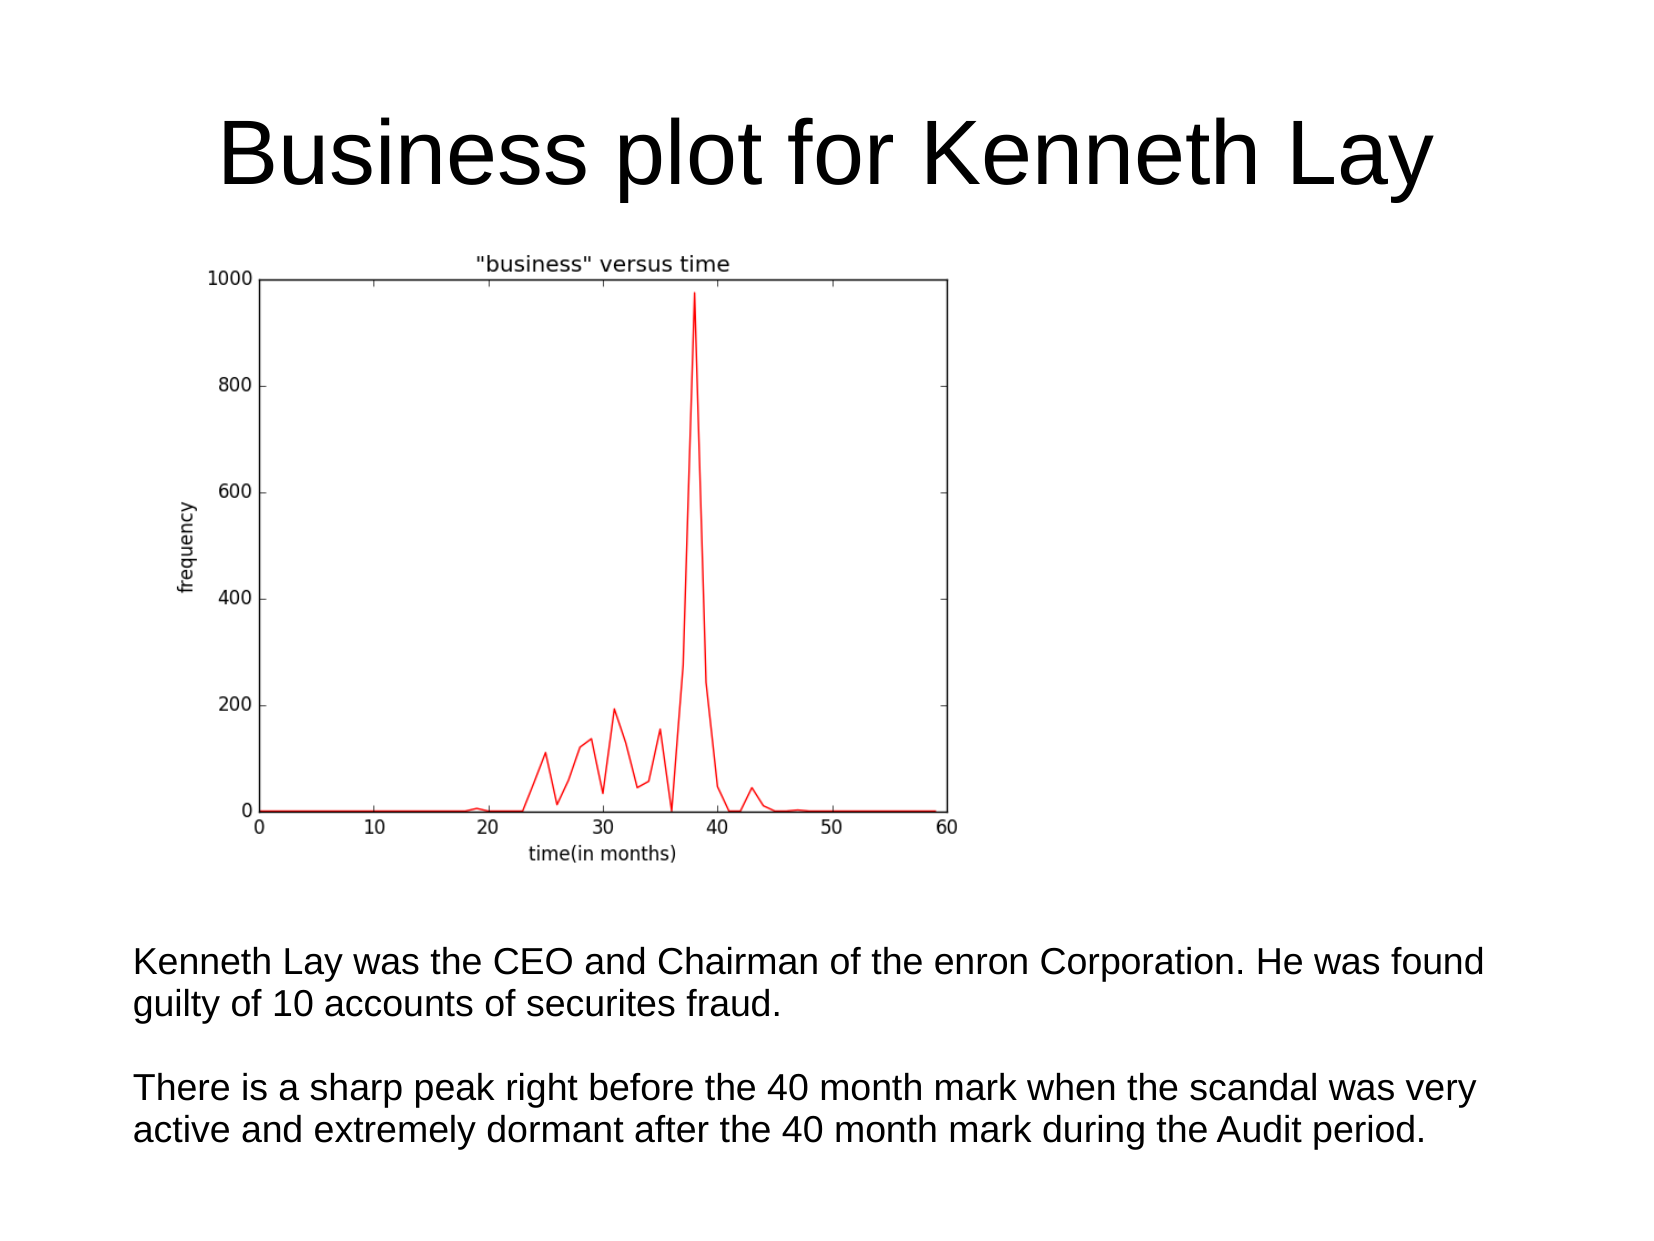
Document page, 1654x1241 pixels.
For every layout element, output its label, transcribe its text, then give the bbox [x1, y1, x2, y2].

text_box Kenneth Lay was the CEO and Chairman of the enron Corporation. He was found guilty of 10 accounts of securites fraud. There is a sharp peak right before the 40 month mark when the scandal was very active and extremely dormant after the 40 month mark during the Audit period. [118, 933, 1571, 1229]
title Business plot for Kenneth Lay [82, 49, 1571, 257]
picture [167, 244, 969, 876]
